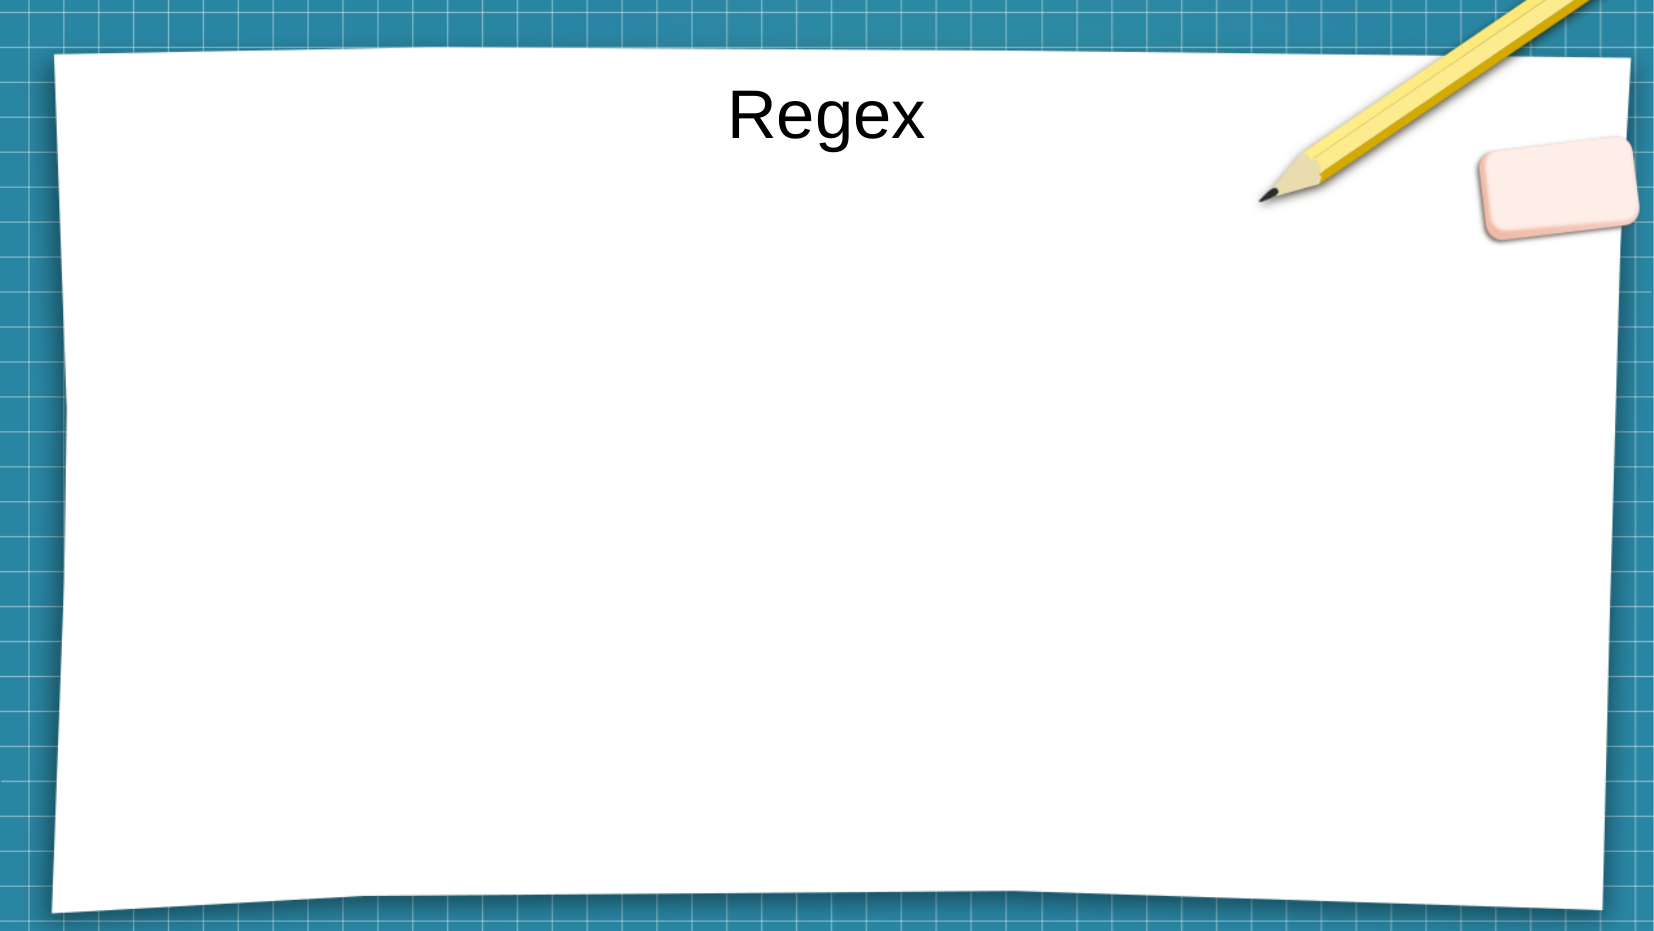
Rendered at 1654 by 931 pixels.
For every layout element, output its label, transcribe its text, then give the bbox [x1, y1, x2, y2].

title Regex [82, 37, 1571, 193]
picture [0, 0, 1654, 931]
